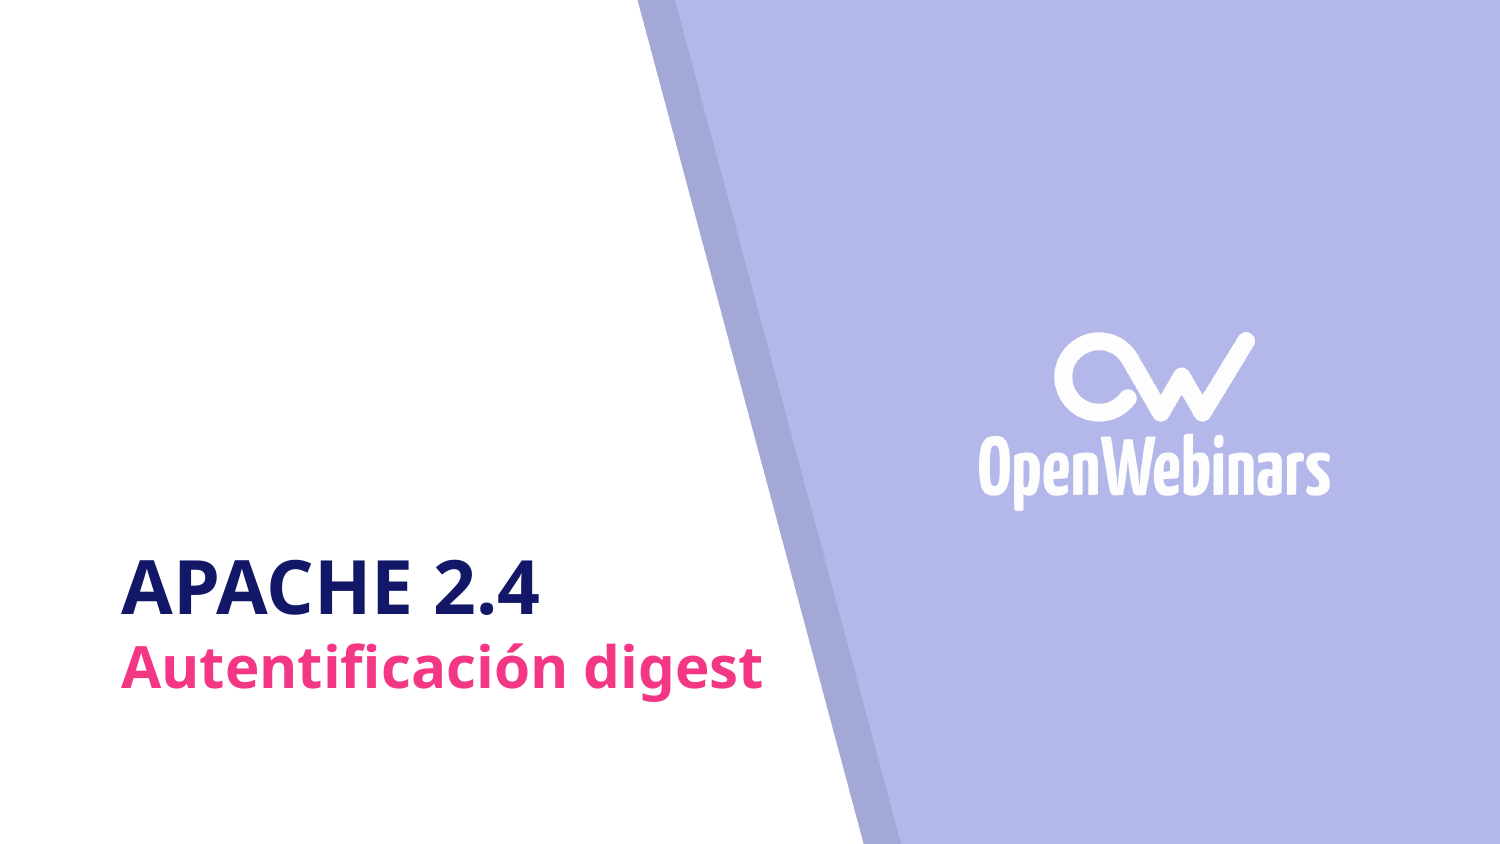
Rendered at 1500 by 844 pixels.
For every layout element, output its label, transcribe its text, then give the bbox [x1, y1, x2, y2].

title APACHE 2.4 Autentificación digest [106, 520, 945, 715]
picture [979, 332, 1330, 512]
